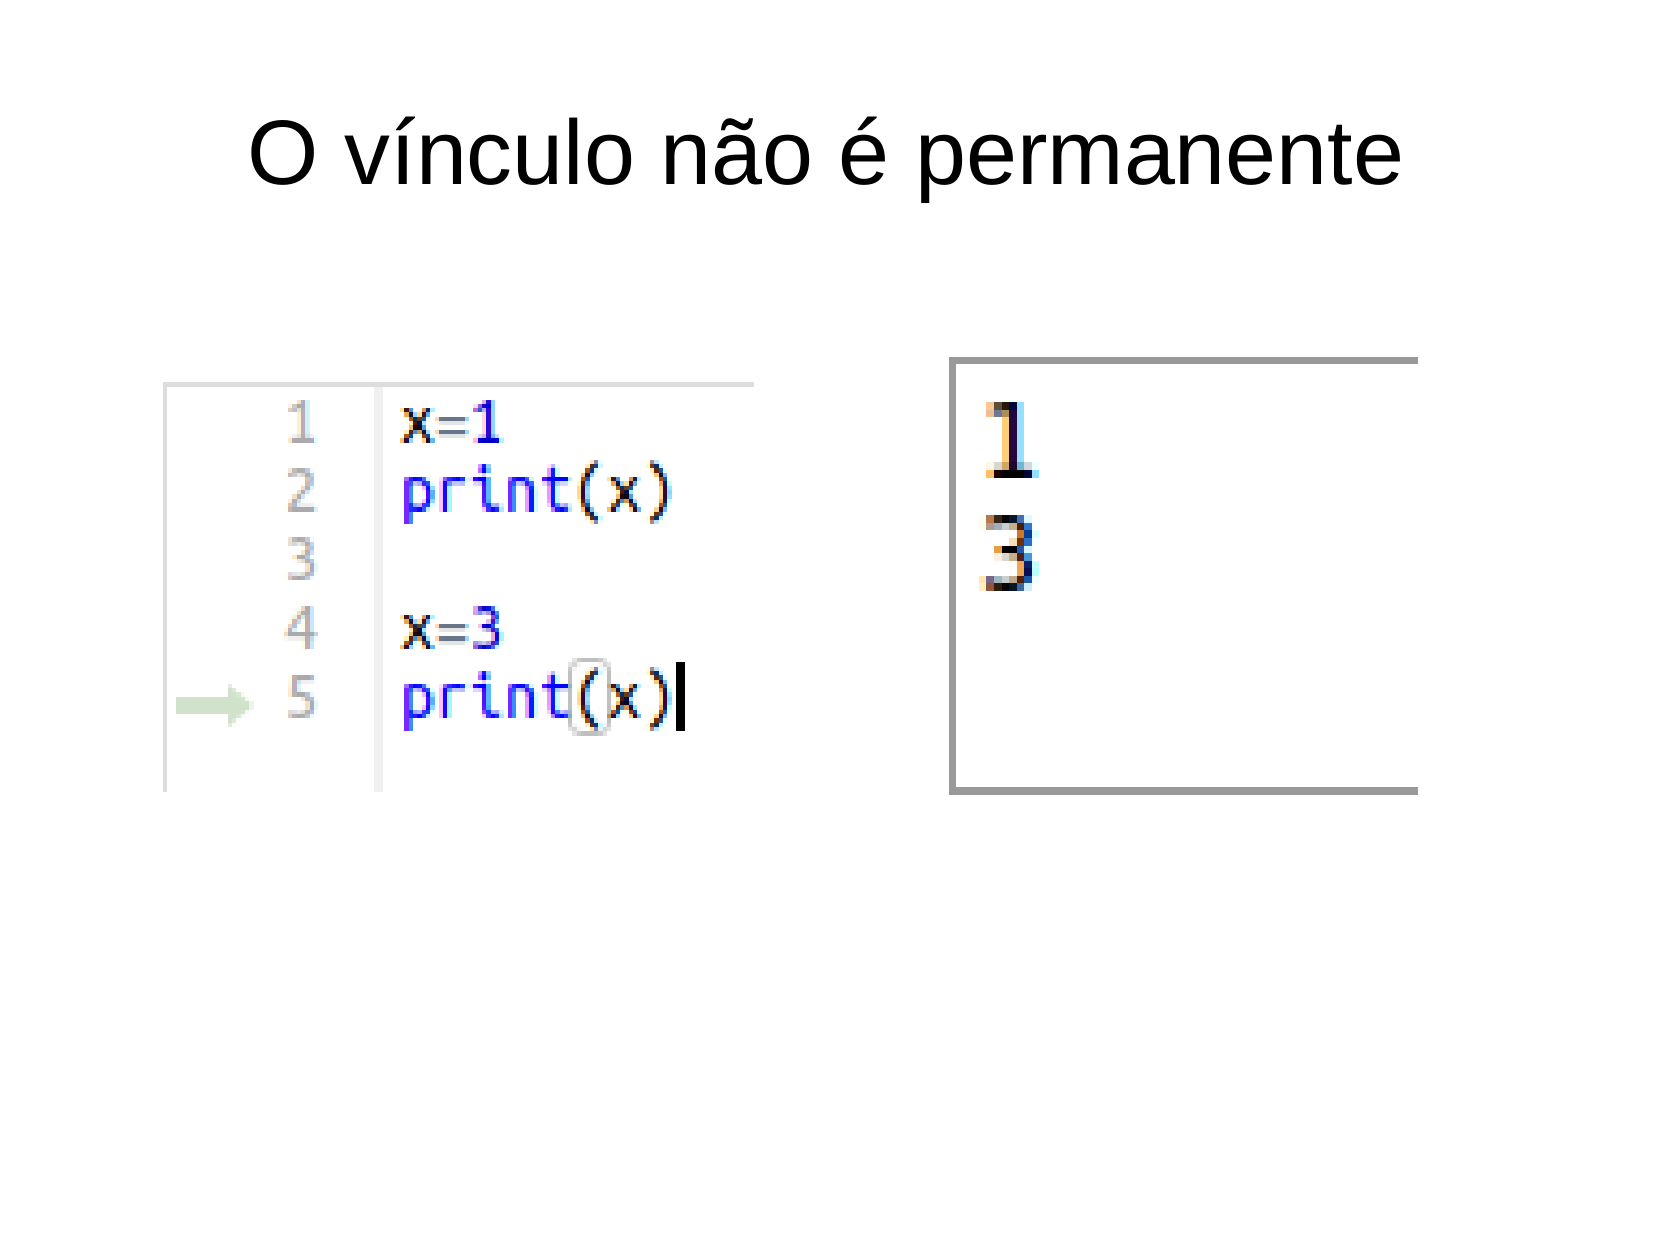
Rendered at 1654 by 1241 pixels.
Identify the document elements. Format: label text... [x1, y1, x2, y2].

title O vínculo não é permanente [82, 49, 1571, 257]
picture [934, 342, 1418, 818]
picture [129, 357, 754, 792]
